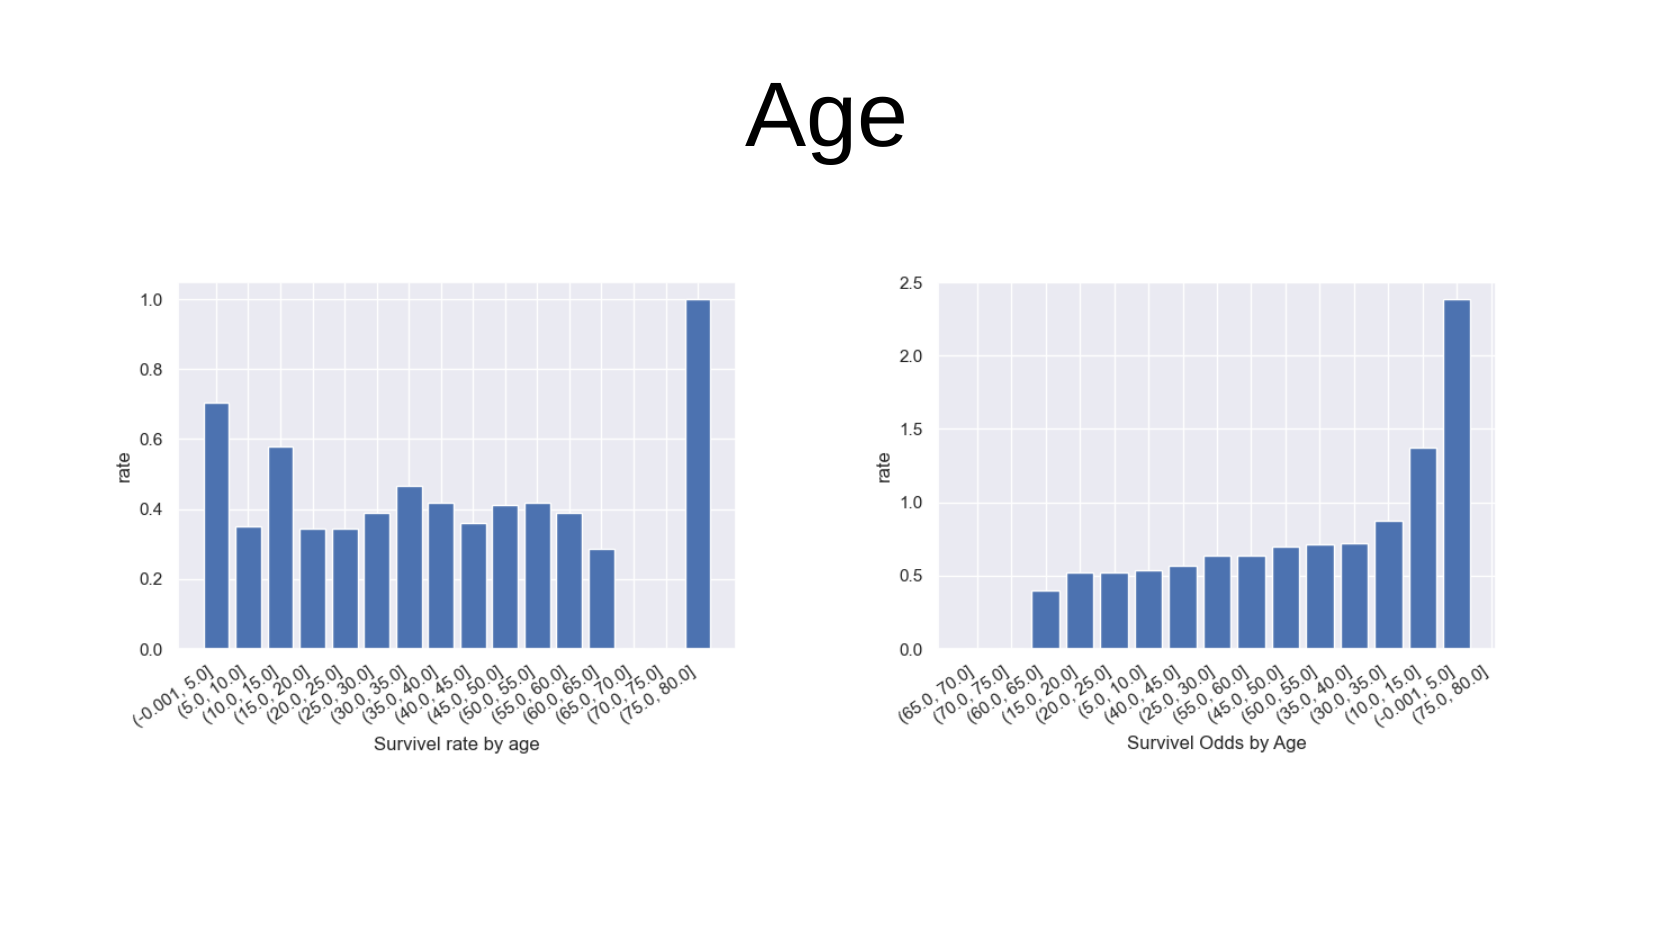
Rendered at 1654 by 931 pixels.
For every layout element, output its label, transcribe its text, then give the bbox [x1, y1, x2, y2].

picture [88, 217, 808, 758]
picture [848, 217, 1568, 758]
title Age [82, 37, 1571, 193]
